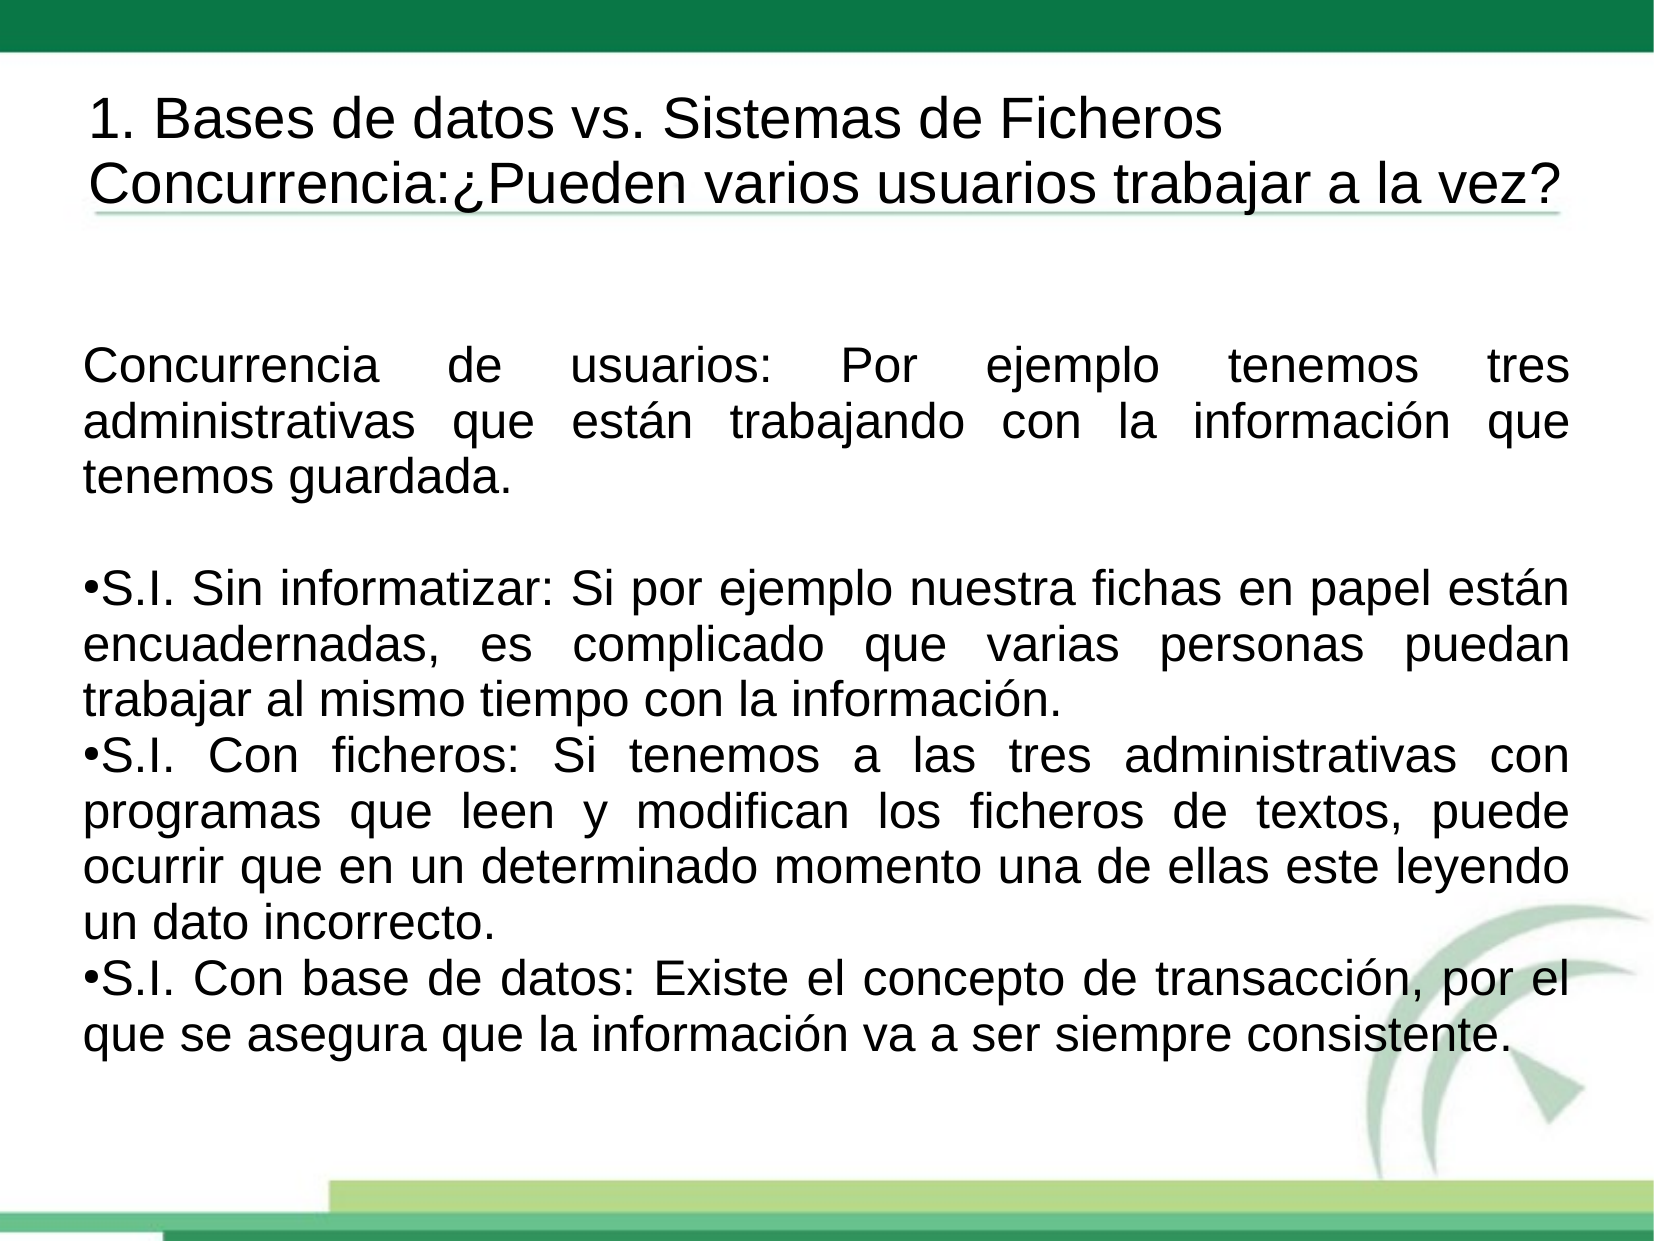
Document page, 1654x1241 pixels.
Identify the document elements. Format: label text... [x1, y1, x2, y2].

title 1. Bases de datos vs. Sistemas de Ficheros Concurrencia:¿Pueden varios usuarios trabajar a la vez? [88, 54, 1577, 247]
subtitle Concurrencia de usuarios: Por ejemplo tenemos tres administrativas que están trabajando con la información que tenemos guardada. S.I. Sin informatizar: Si por ejemplo nuestra fichas en papel están encuadernadas, es complicado que varias personas puedan trabajar al mismo tiempo con la información. S.I. Con ficheros: Si tenemos a las tres administrativas con programas que leen y modifican los ficheros de textos, puede ocurrir que en un determinado momento una de ellas este leyendo un dato incorrecto. S.I. Con base de datos: Existe el concepto de transacción, por el que se asegura que la información va a ser siempre consistente. [82, 290, 1571, 1109]
picture [0, 0, 1654, 1241]
